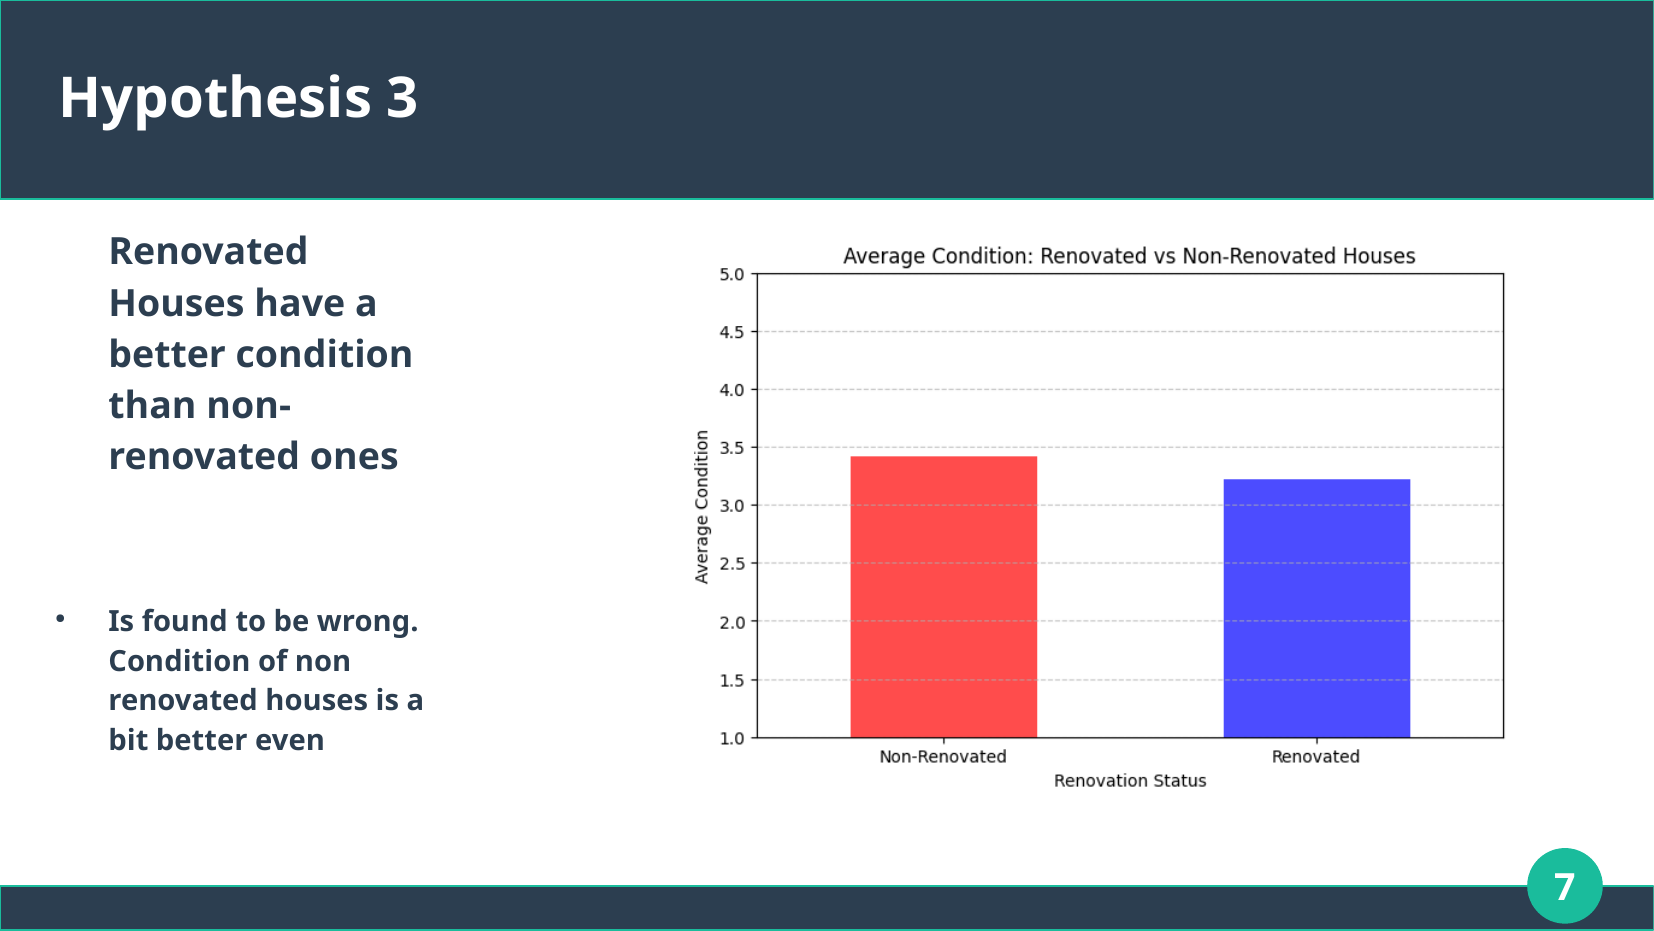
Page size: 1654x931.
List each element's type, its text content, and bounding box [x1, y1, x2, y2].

title Hypothesis 3 [59, 37, 1595, 155]
picture [675, 237, 1538, 800]
list Renovated Houses have a better condition than non-renovated ones [37, 225, 451, 488]
list Is found to be wrong. Condition of non renovated houses is a bit better even [37, 600, 451, 863]
